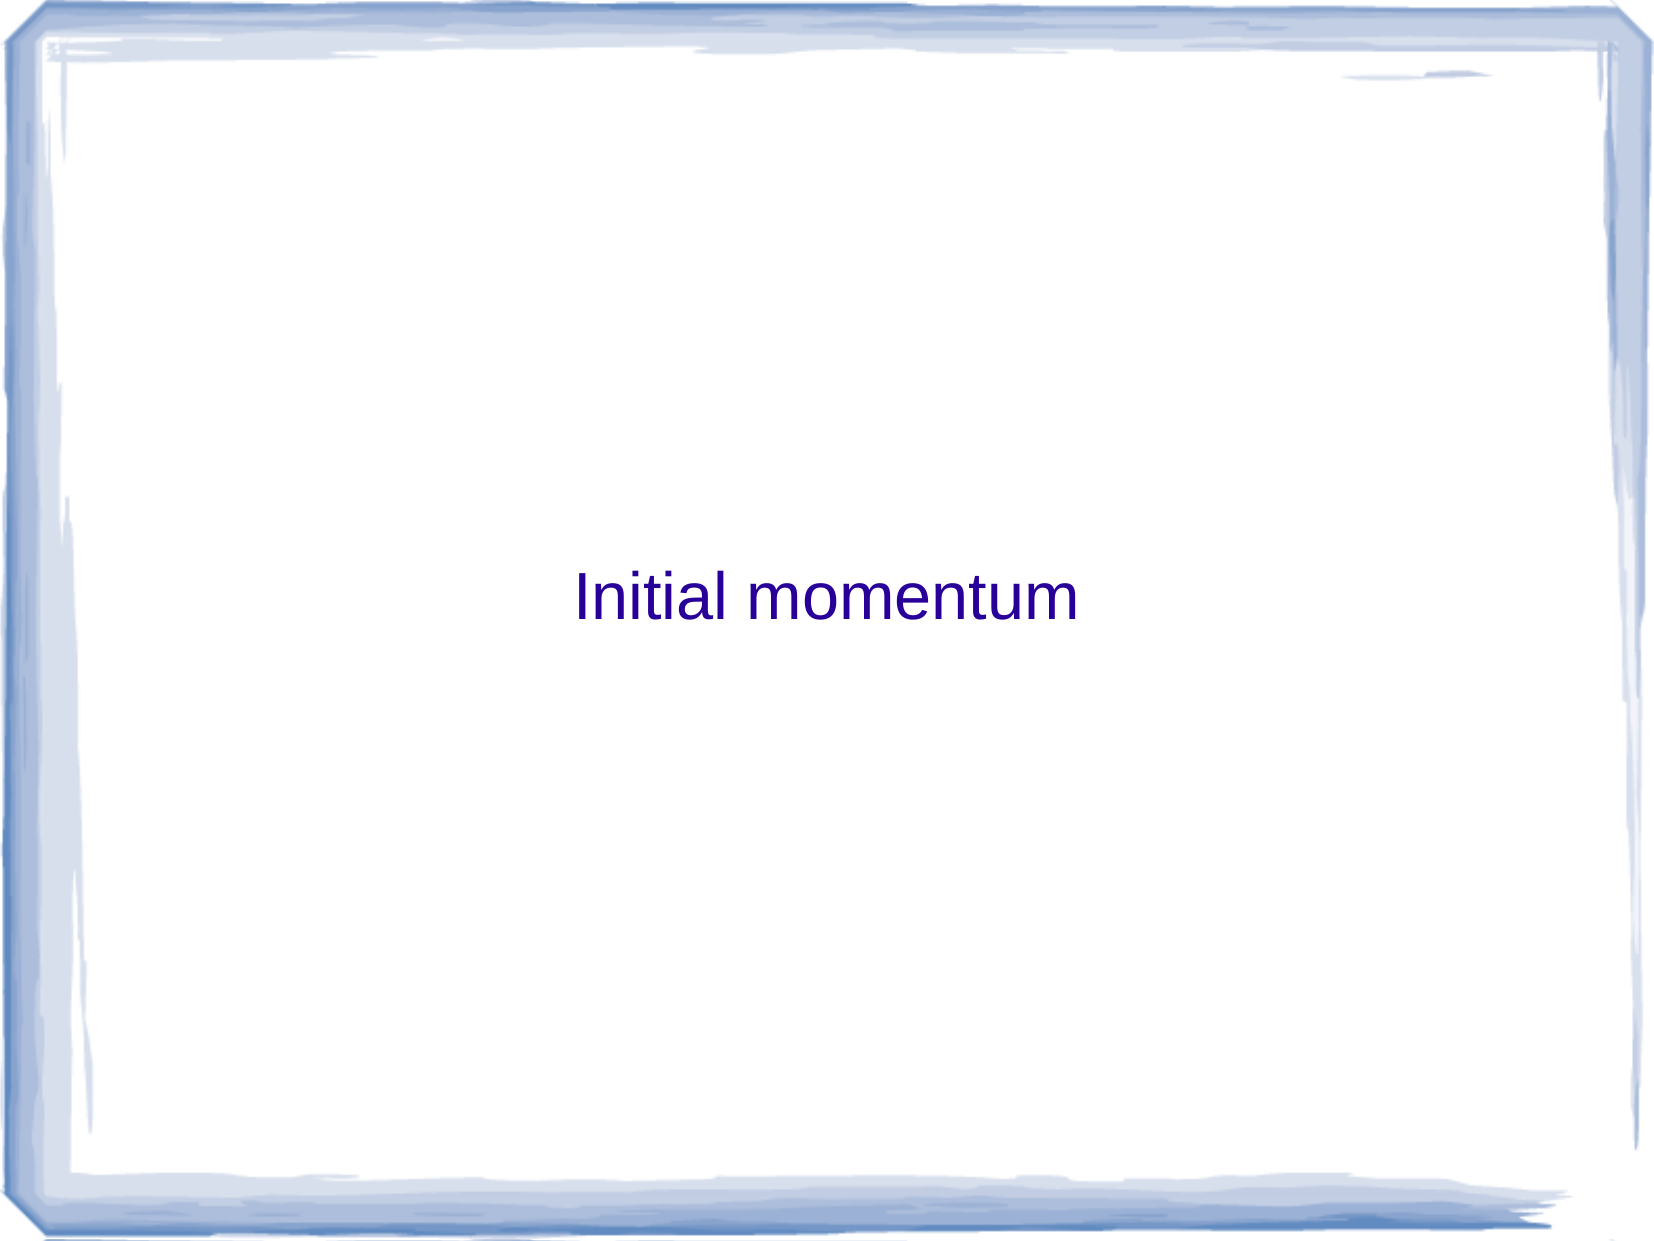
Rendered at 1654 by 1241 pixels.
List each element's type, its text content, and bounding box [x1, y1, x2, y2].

picture [0, 0, 1654, 1241]
subtitle Initial momentum [82, 56, 1571, 1136]
